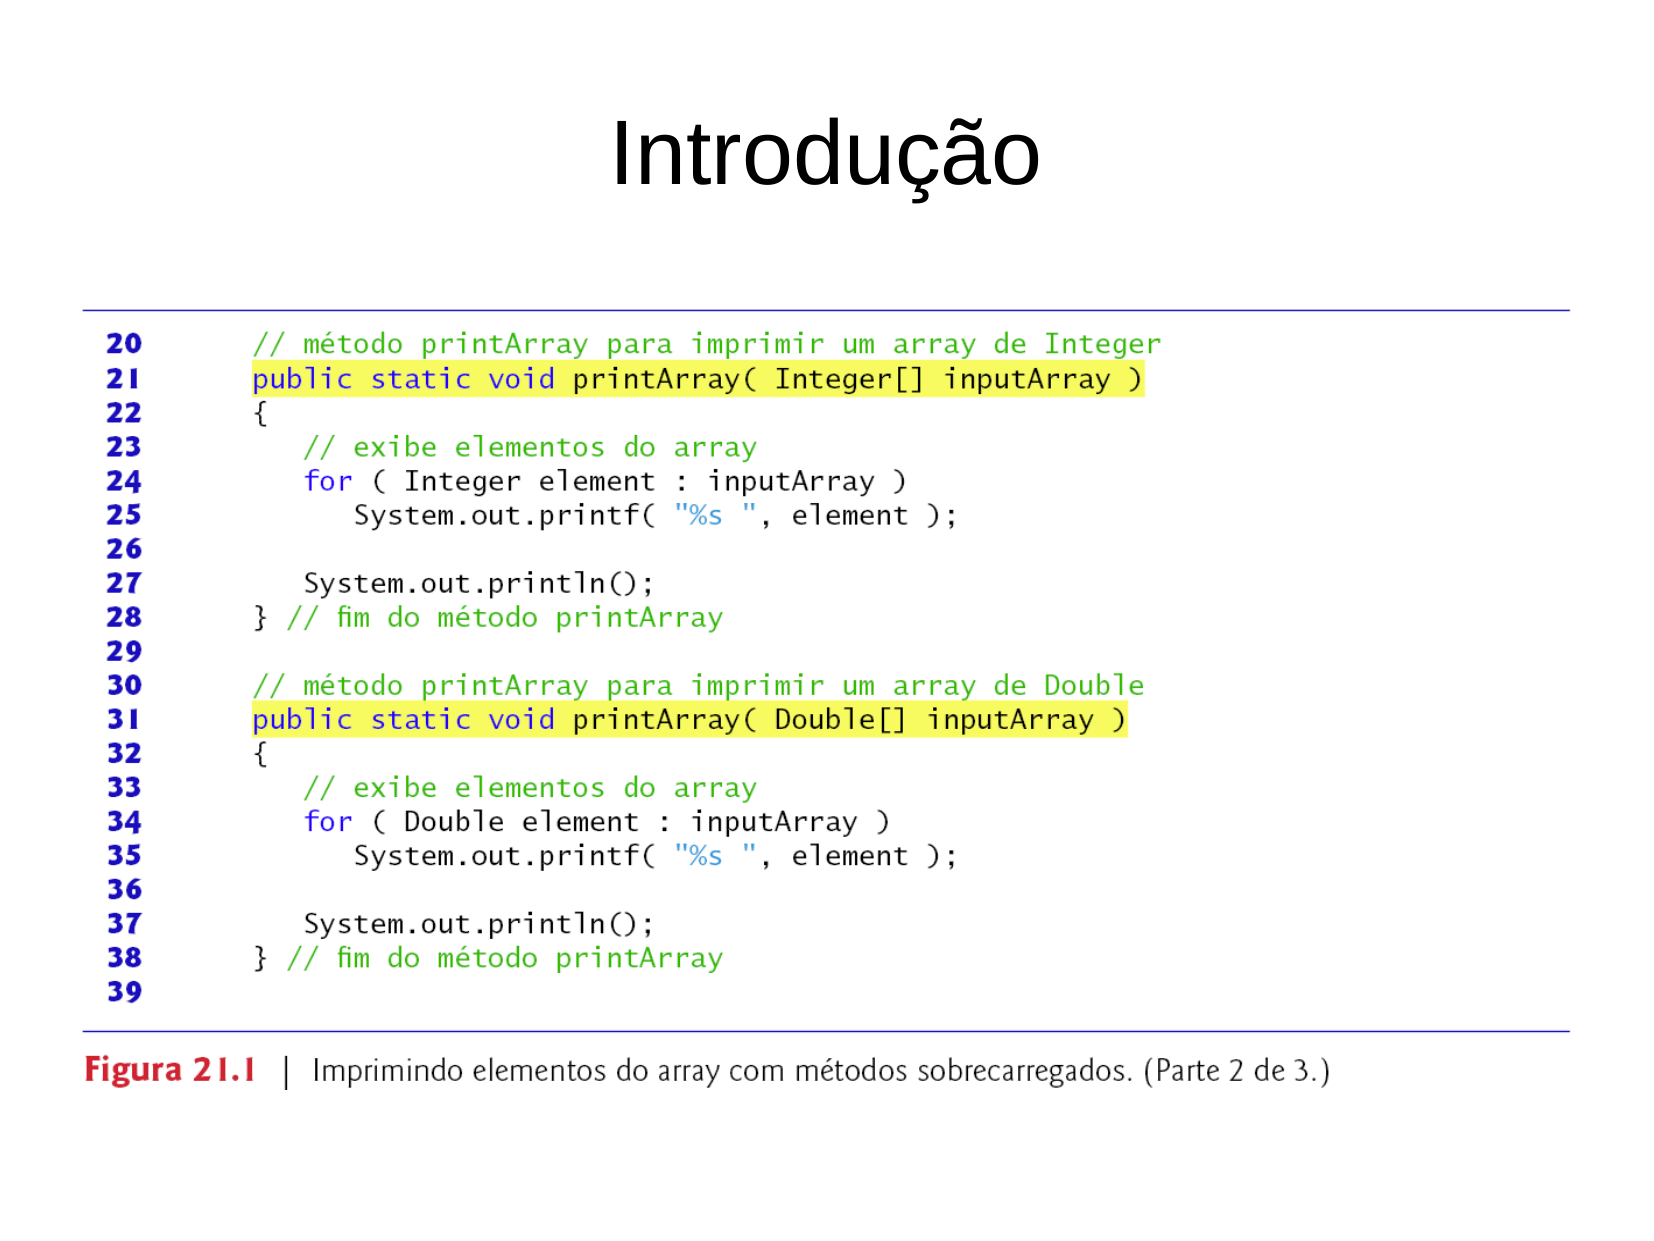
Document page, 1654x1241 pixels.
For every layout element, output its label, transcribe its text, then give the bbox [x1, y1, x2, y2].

picture [82, 309, 1571, 1090]
title Introdução [82, 49, 1571, 257]
